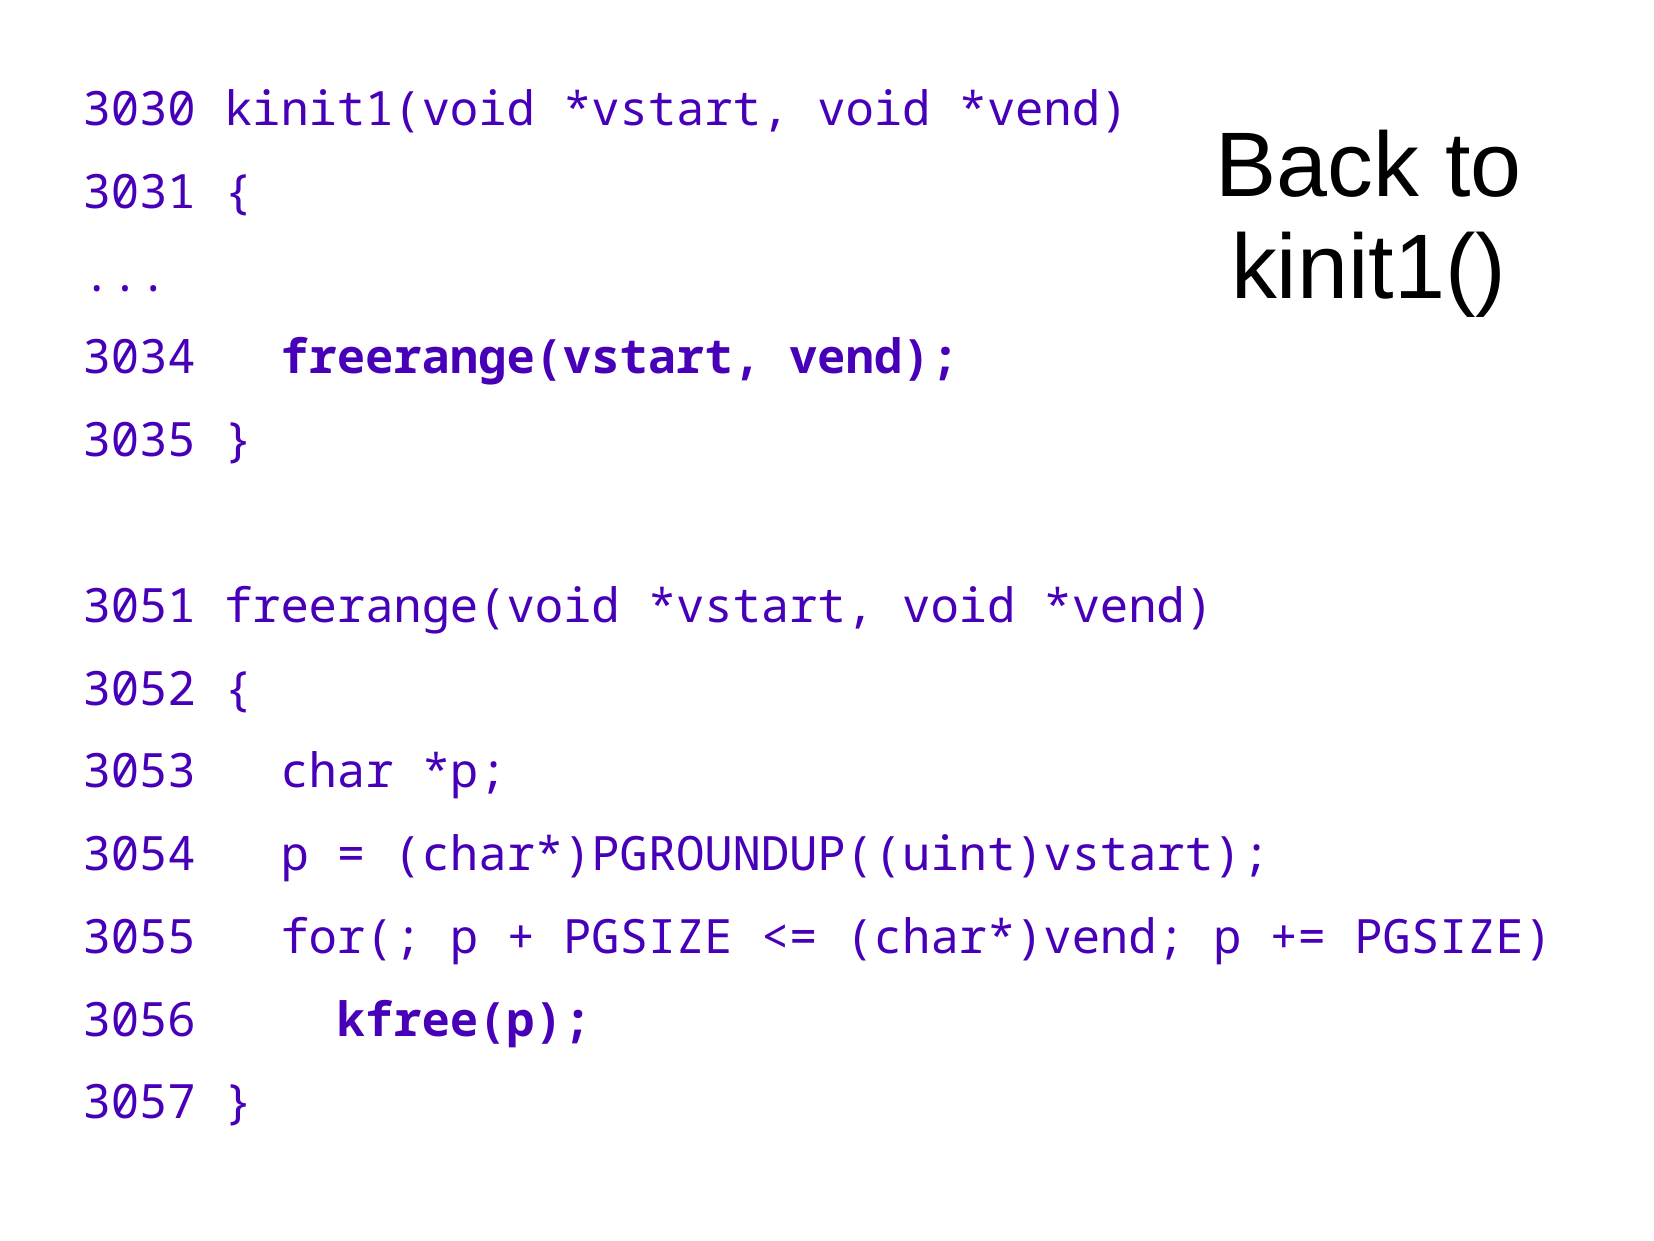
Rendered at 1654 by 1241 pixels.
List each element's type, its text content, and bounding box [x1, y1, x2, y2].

title Back to kinit1() [1200, 112, 1538, 320]
list 3030 kinit1(void *vstart, void *vend) 3031 { ... 3034 freerange(vstart, vend); 3035 } 3051 freerange(void *vstart, void *vend) 3052 { 3053 char *p; 3054 p = (char*)PGROUNDUP((uint)vstart); 3055 for(; p + PGSIZE <= (char*)vend; p += PGSIZE) 3056 kfree(p); 3057 } [82, 75, 1571, 1163]
